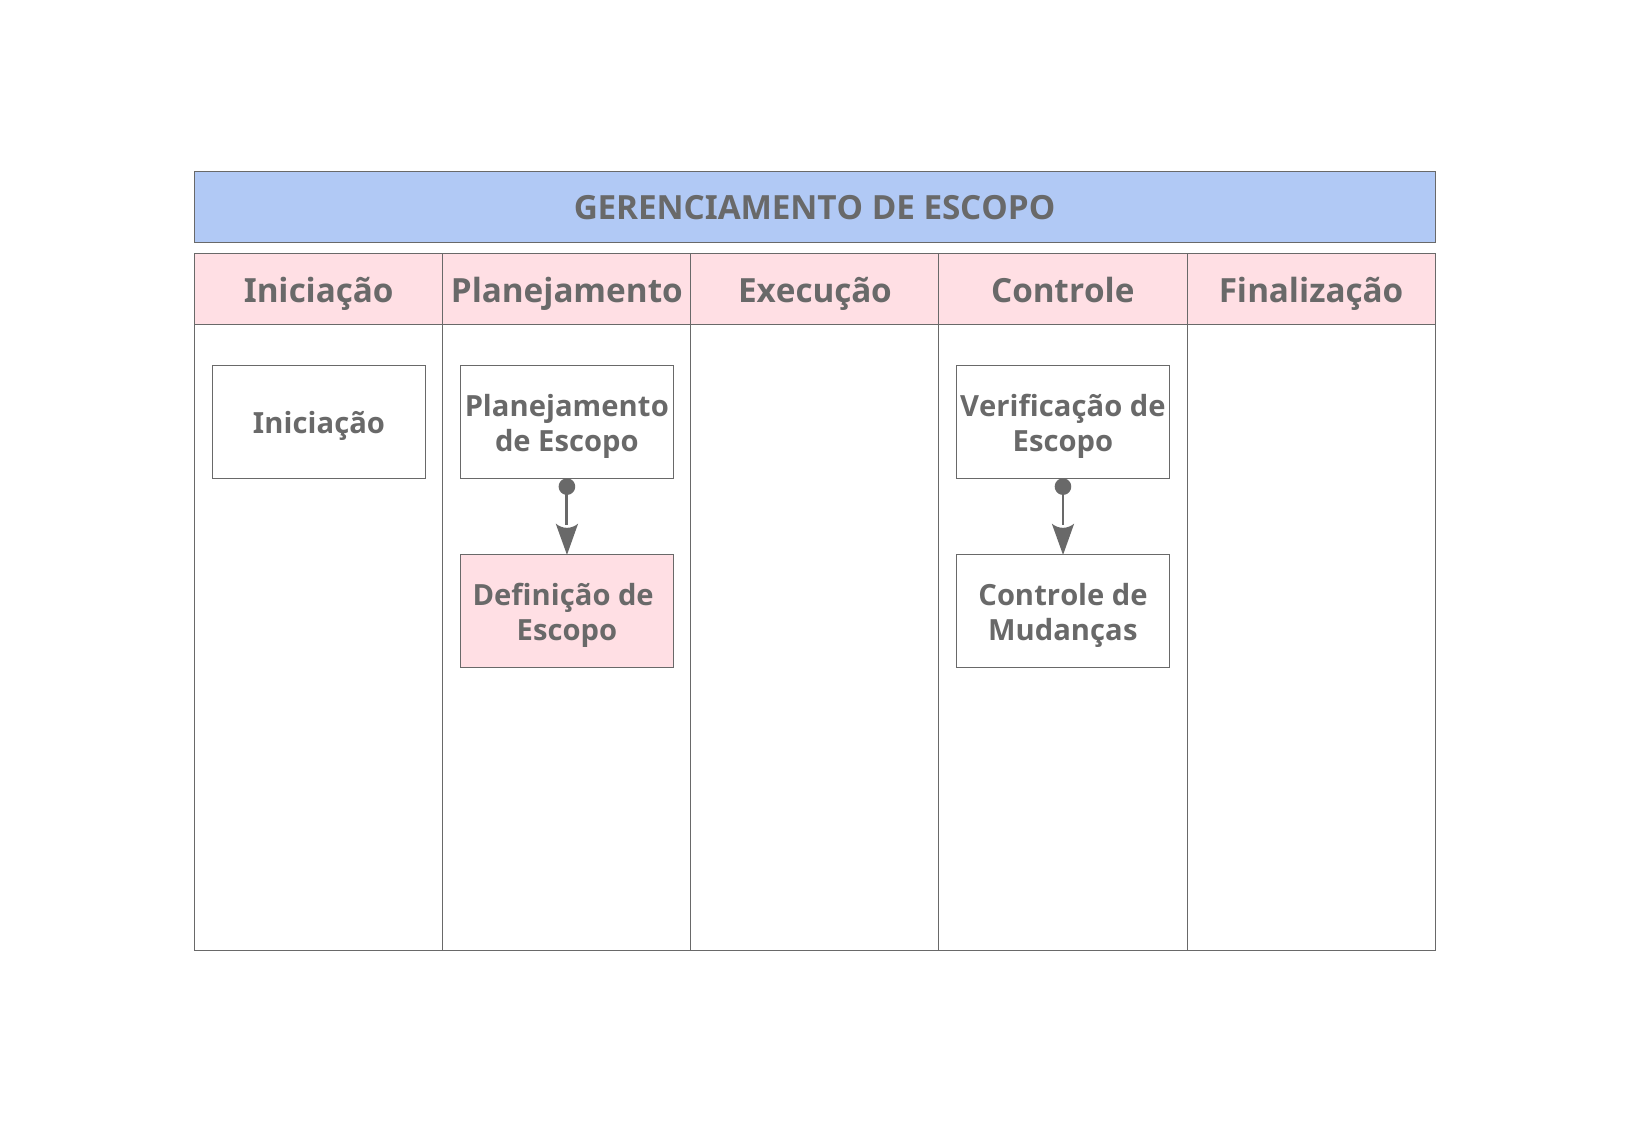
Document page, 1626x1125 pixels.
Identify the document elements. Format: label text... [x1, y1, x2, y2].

text_box Definição de Escopo [460, 554, 674, 668]
text_box Controle [938, 253, 1187, 325]
text_box [194, 325, 1436, 951]
text_box Controle de Mudanças [956, 554, 1170, 668]
text_box Iniciação [212, 365, 426, 479]
text_box Verificação de Escopo [956, 365, 1170, 479]
text_box Execução [690, 253, 938, 325]
text_box Planejamento de Escopo [460, 365, 674, 479]
text_box GERENCIAMENTO DE ESCOPO [194, 171, 1436, 243]
text_box Iniciação [194, 253, 442, 325]
text_box Finalização [1187, 253, 1436, 325]
text_box Planejamento [442, 253, 690, 325]
